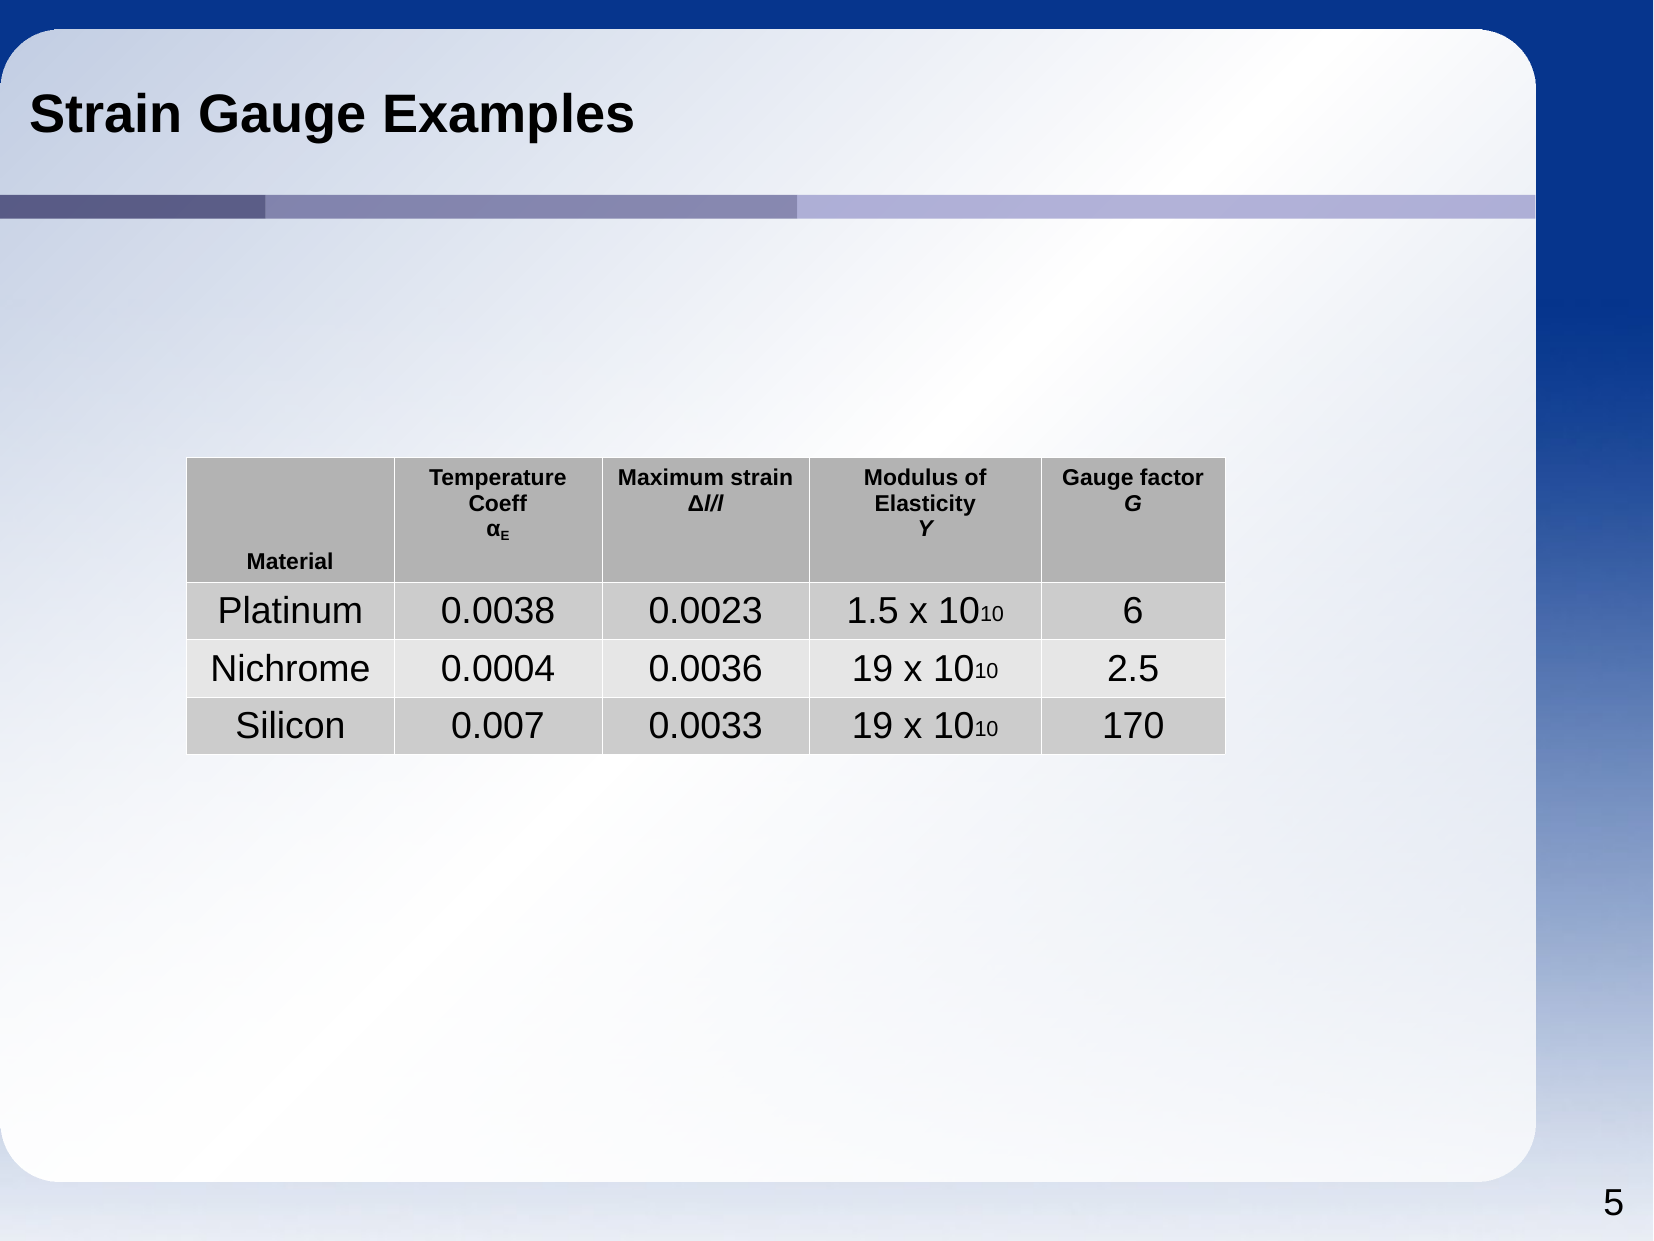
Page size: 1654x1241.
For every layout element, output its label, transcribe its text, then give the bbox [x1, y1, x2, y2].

table_cell 170 [1042, 698, 1225, 754]
table_header Temperature Coeff αE [395, 458, 602, 582]
table_header Material [187, 458, 394, 582]
table_cell 6 [1042, 583, 1225, 639]
picture [0, 0, 1654, 1241]
table_header Modulus of Elasticity Y [810, 458, 1041, 582]
table_cell 1.5 x 1010 [810, 583, 1041, 639]
table_cell Platinum [187, 583, 394, 639]
table_cell Silicon [187, 698, 394, 754]
table_cell 19 x 1010 [810, 698, 1041, 754]
table_cell 0.0023 [603, 583, 809, 639]
table_cell 0.0033 [603, 698, 809, 754]
title Strain Gauge Examples [29, 49, 1506, 178]
table_header Maximum strain Δl/l [603, 458, 809, 582]
table_cell 0.007 [395, 698, 602, 754]
table_cell 0.0004 [395, 640, 602, 697]
table_cell Nichrome [187, 640, 394, 697]
table_cell 2.5 [1042, 640, 1225, 697]
table_cell 19 x 1010 [810, 640, 1041, 697]
table_cell 0.0038 [395, 583, 602, 639]
table_cell 0.0036 [603, 640, 809, 697]
table_header Gauge factor G [1042, 458, 1225, 582]
